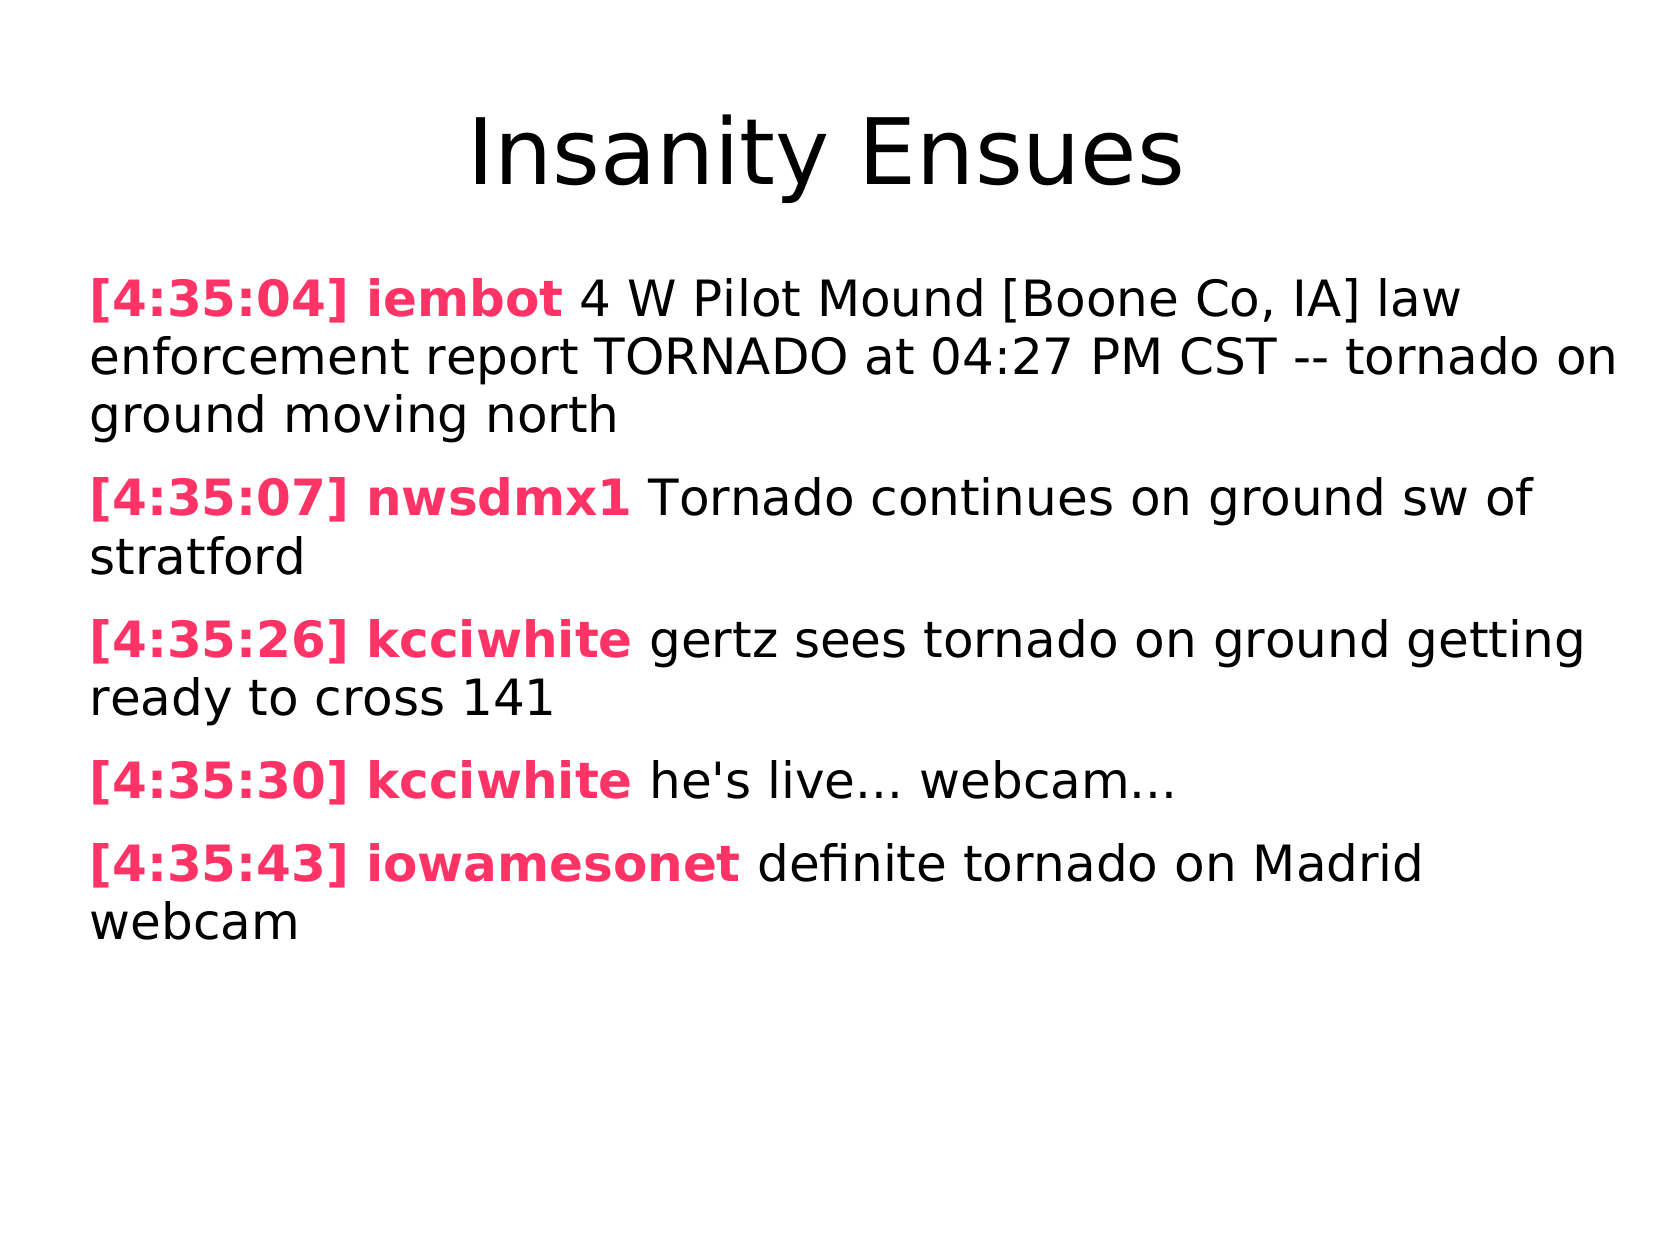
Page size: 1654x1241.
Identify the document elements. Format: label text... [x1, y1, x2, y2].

title Insanity Ensues [82, 49, 1571, 257]
text_box [4:35:04] iembot 4 W Pilot Mound [Boone Co, IA] law enforcement report TORNADO at 04:27 PM CST -- tornado on ground moving north [4:35:07] nwsdmx1 Tornado continues on ground sw of stratford [4:35:26] kcciwhite gertz sees tornado on ground getting ready to cross 141 [4:35:30] kcciwhite he's live... webcam... [4:35:43] iowamesonet definite tornado on Madrid webcam [75, 262, 1651, 1163]
